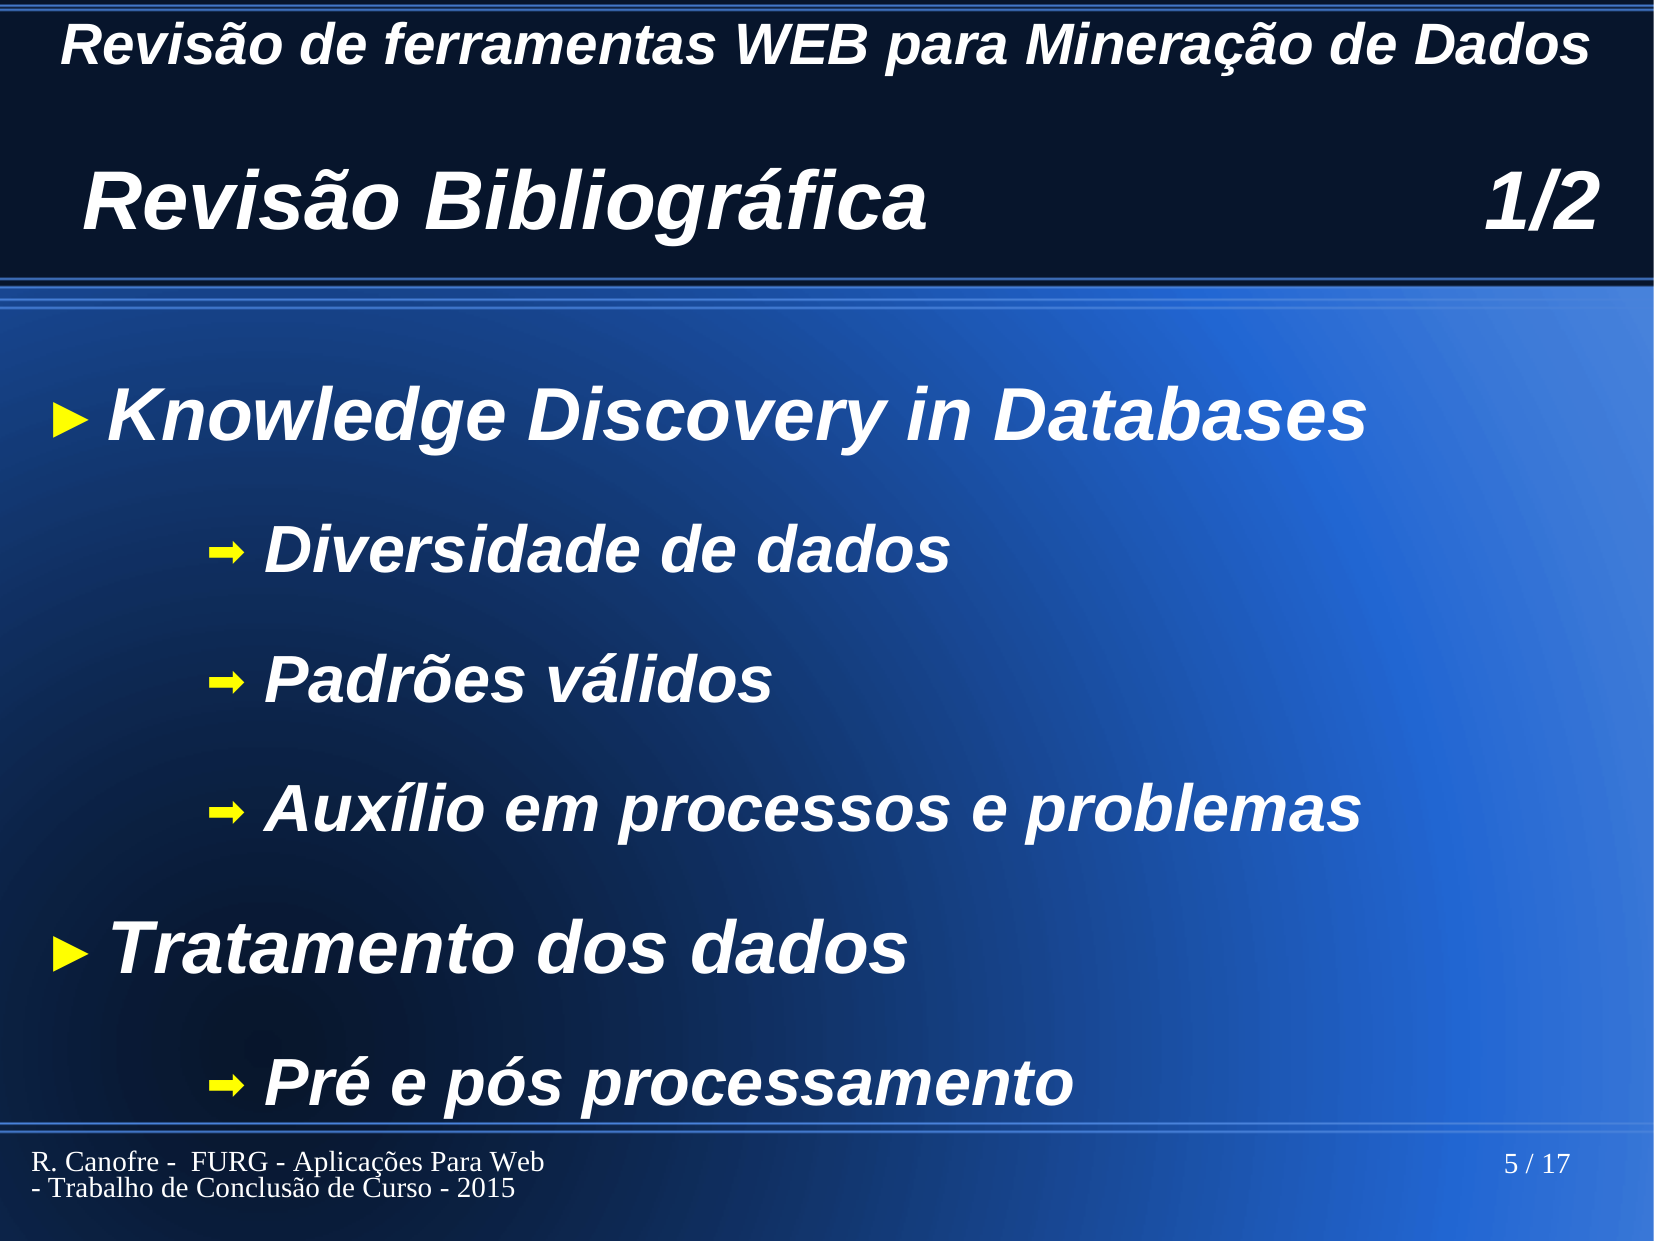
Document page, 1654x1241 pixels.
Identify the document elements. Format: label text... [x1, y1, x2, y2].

list Knowledge Discovery in Databases Diversidade de dados Padrões válidos Auxílio em processos e problemas Tratamento dos dados Pré e pós processamento [35, 330, 1571, 1078]
picture [0, 83, 1654, 1241]
title Revisão de ferramentas WEB para Mineração de Dados [0, 5, 1654, 83]
title Revisão Bibliográfica 1/2 [82, 129, 1607, 272]
picture [0, 0, 1654, 5]
